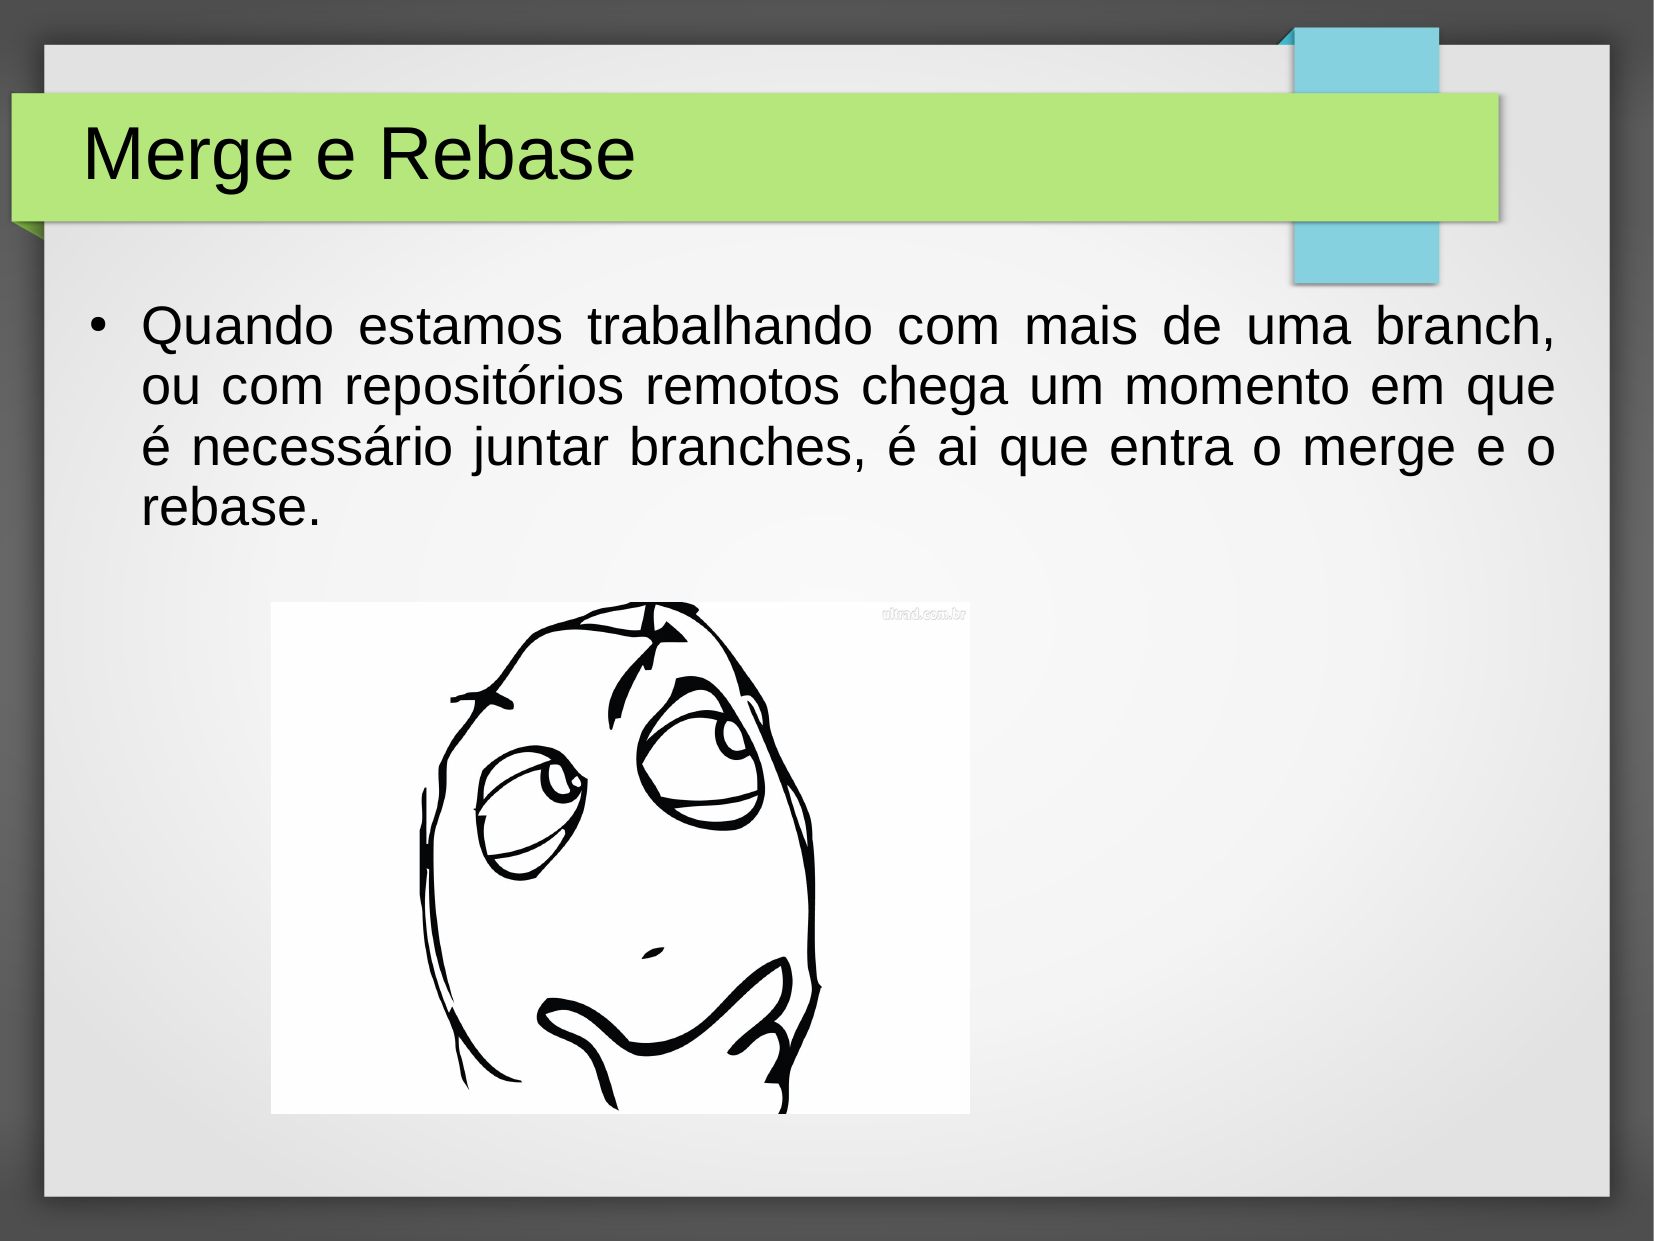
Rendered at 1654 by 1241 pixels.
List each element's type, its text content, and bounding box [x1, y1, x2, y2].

title Merge e Rebase [82, 94, 1264, 213]
list Quando estamos trabalhando com mais de uma branch, ou com repositórios remotos chega um momento em que é necessário juntar branches, é ai que entra o merge e o rebase. [70, 295, 1560, 578]
picture [0, 0, 1654, 1241]
